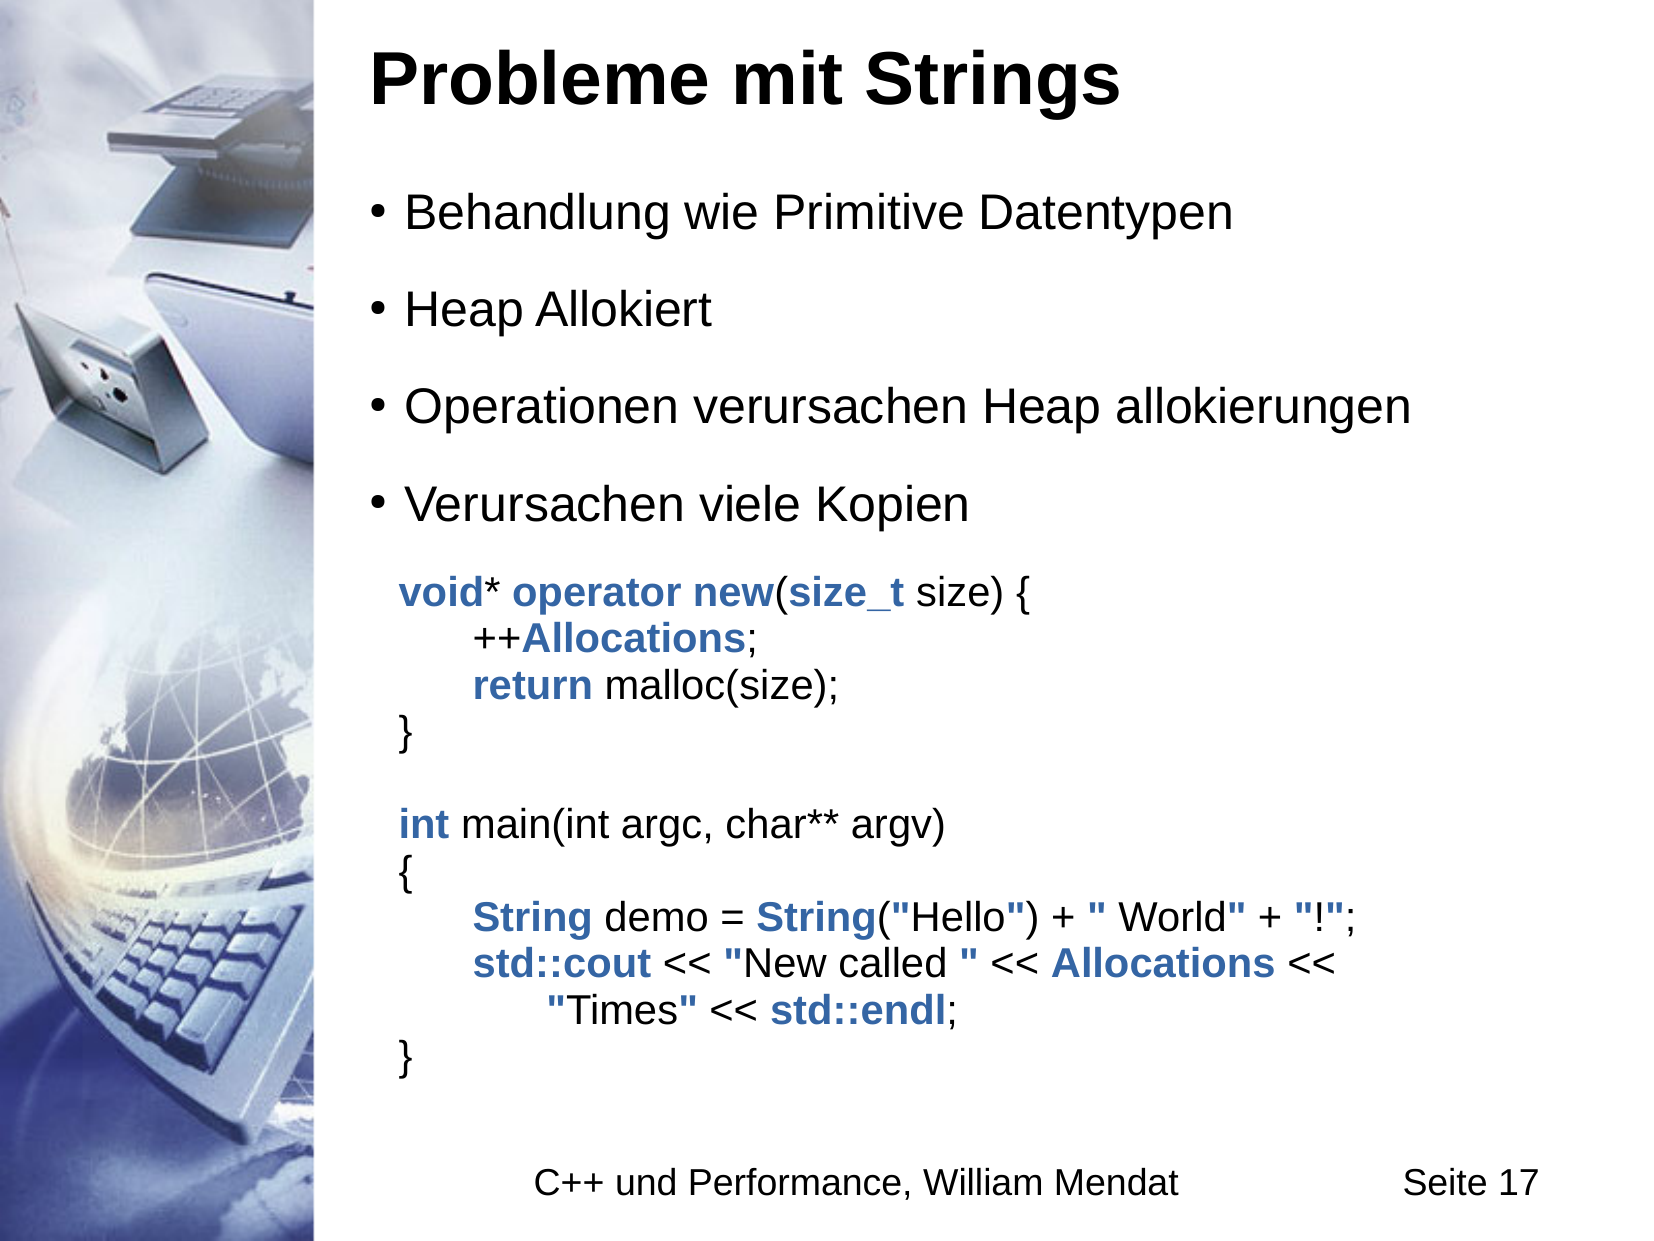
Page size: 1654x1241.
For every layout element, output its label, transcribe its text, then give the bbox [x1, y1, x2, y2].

text_box void* operator new(size_t size) { ++Allocations; return malloc(size); } int main(int argc, char** argv) { String demo = String("Hello") + " World" + "!"; std::cout << "New called " << Allocations << "Times" << std::endl; } [383, 561, 1536, 1130]
picture [0, 0, 1654, 1241]
text_box Probleme mit Strings [354, 29, 1625, 129]
text_box Seite 17 [1387, 1153, 1625, 1211]
text_box C++ und Performance, William Mendat [354, 1153, 1359, 1241]
text_box Behandlung wie Primitive Datentypen Heap Allokiert Operationen verursachen Heap allokierungen Verursachen viele Kopien [354, 177, 1536, 562]
